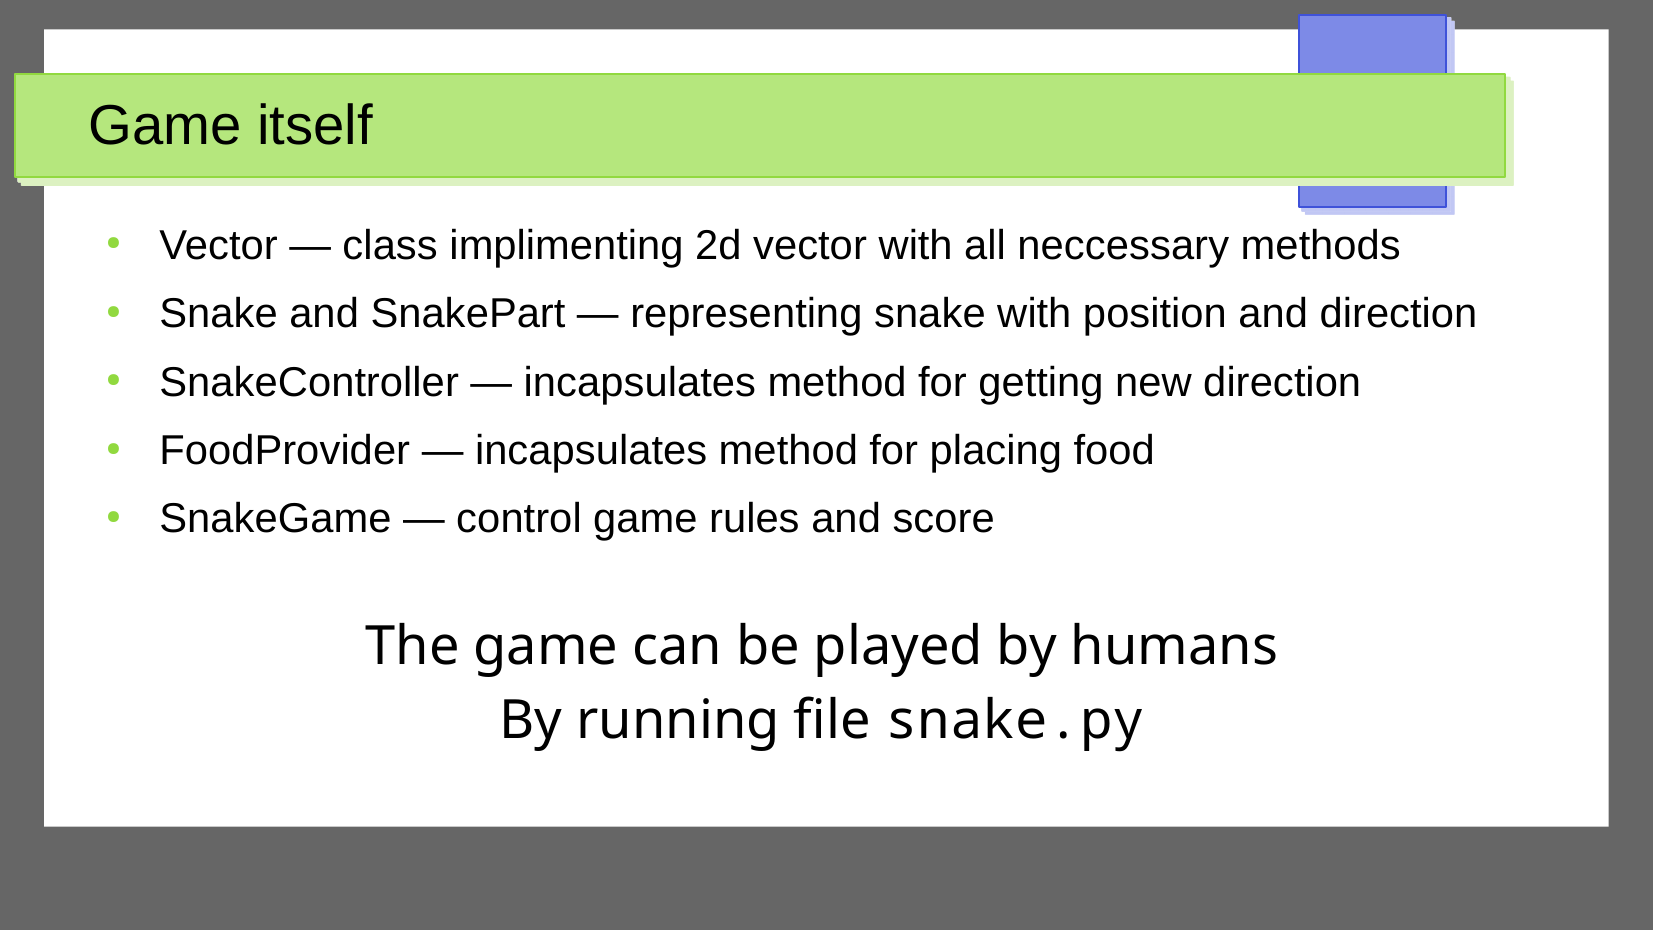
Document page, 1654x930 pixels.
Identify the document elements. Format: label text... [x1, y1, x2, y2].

text_box The game can be played by humans By running file snake.py [37, 599, 1607, 736]
title Game itself [88, 73, 1506, 178]
list Vector — class implimenting 2d vector with all neccessary methods Snake and SnakePart — representing snake with position and direction SnakeController — incapsulates method for getting new direction FoodProvider — incapsulates method for placing food SnakeGame — control game rules and score [88, 221, 1565, 571]
